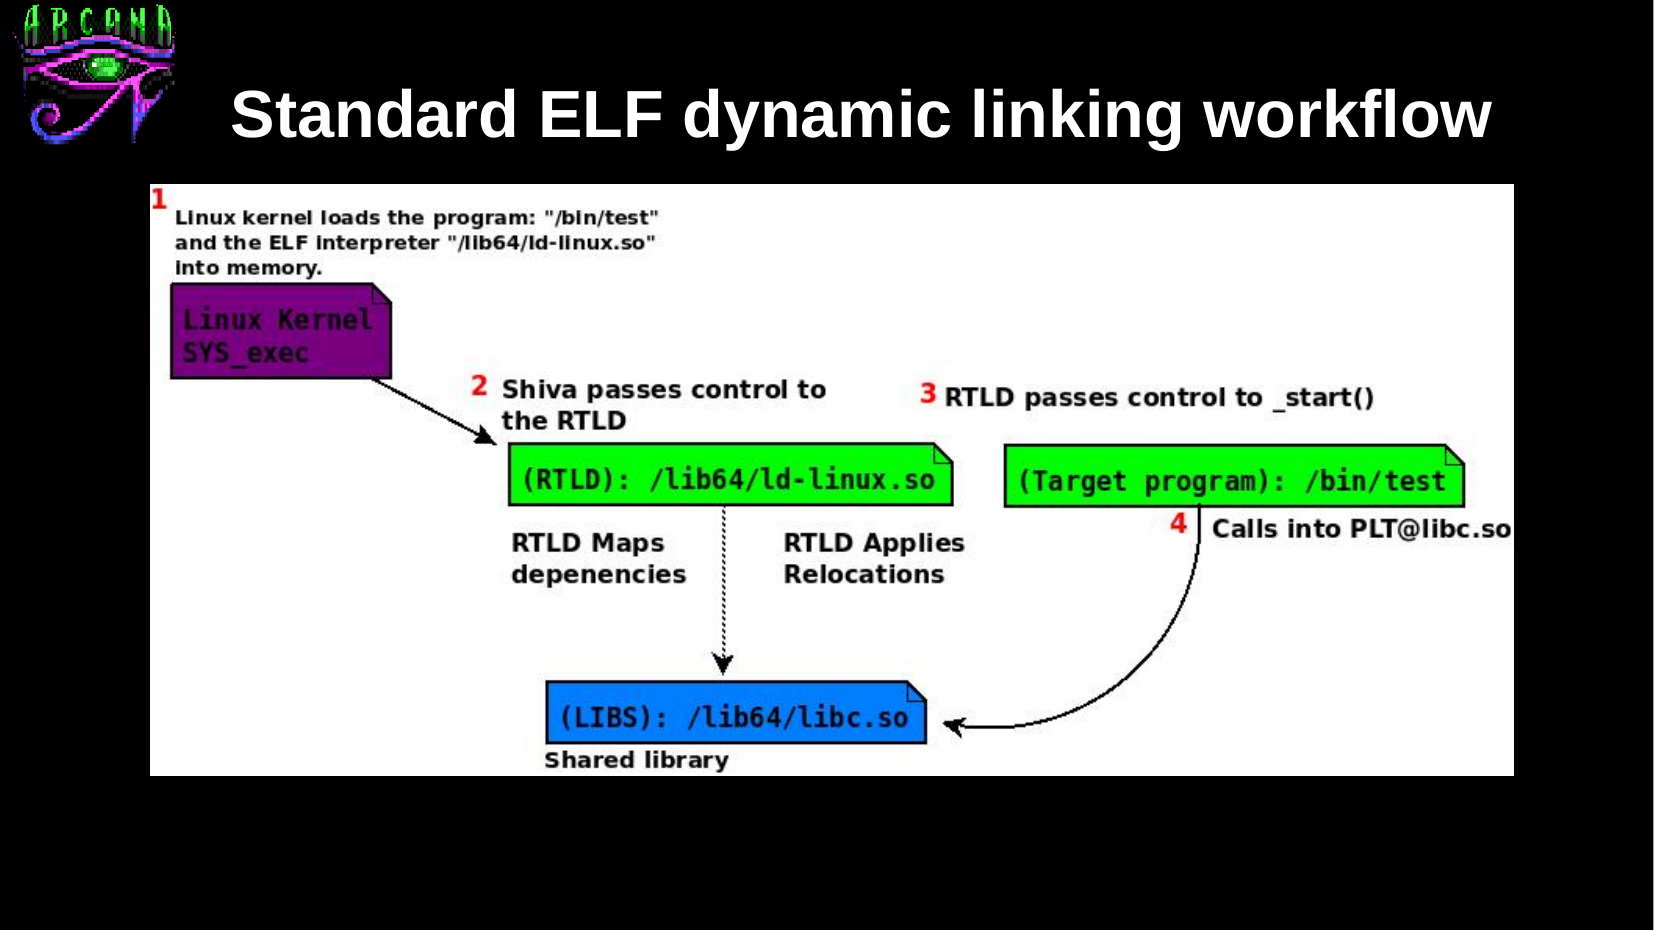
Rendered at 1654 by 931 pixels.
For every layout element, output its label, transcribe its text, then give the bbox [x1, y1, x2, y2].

picture [150, 184, 1514, 776]
title Standard ELF dynamic linking workflow [183, 22, 1542, 207]
picture [5, 1, 188, 151]
